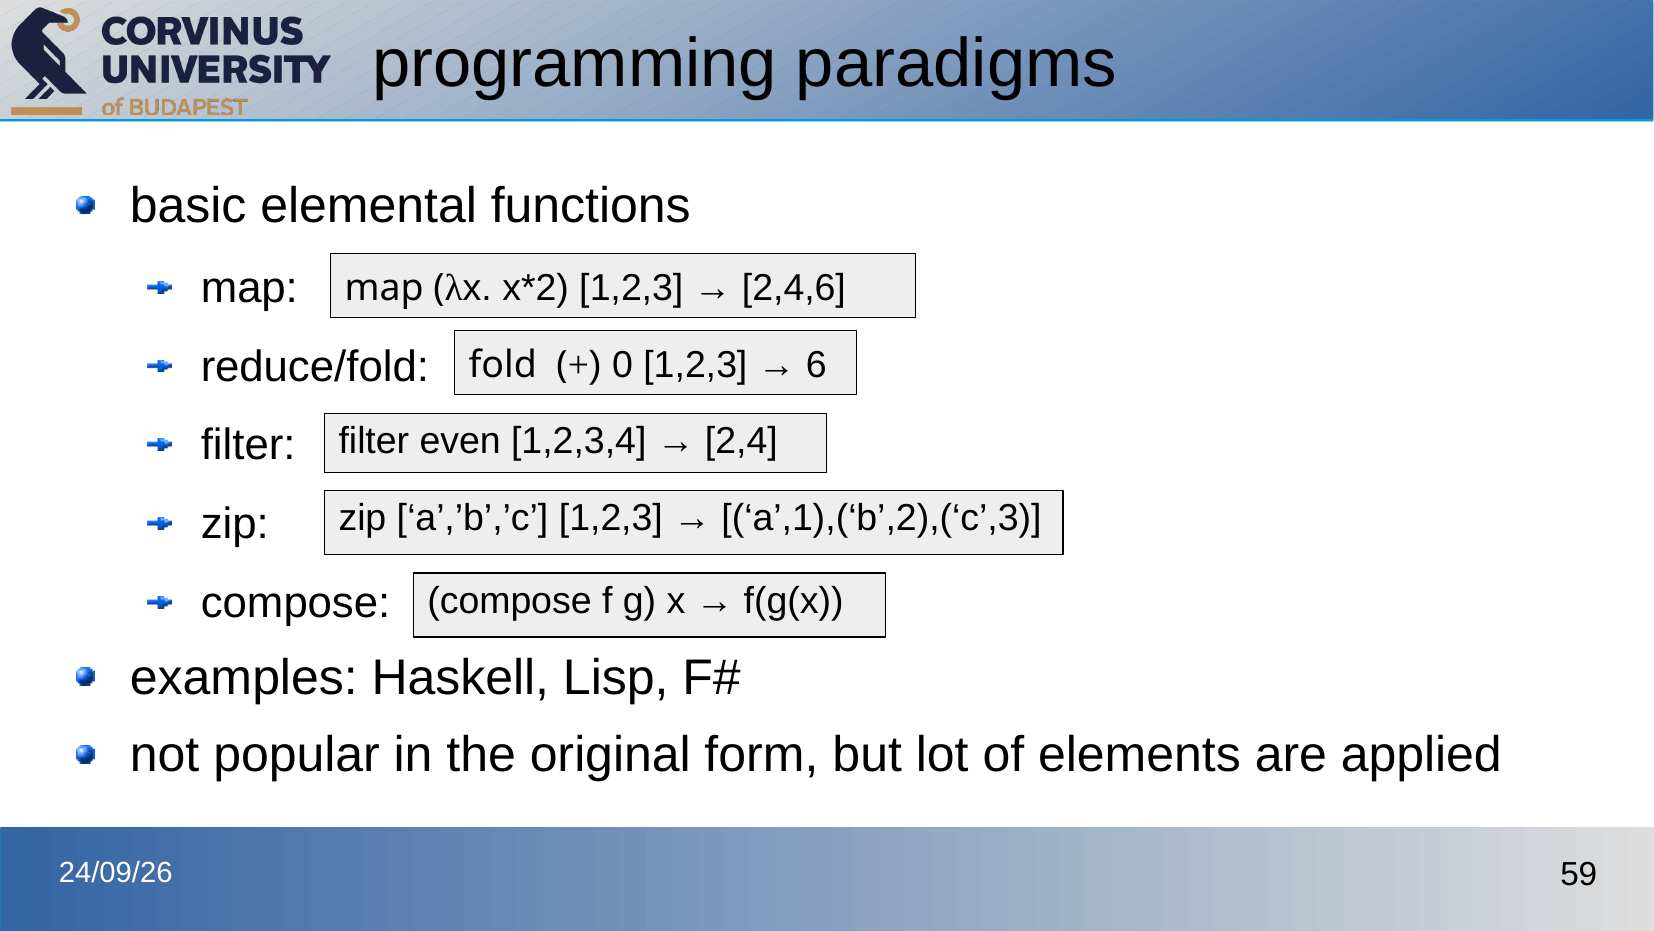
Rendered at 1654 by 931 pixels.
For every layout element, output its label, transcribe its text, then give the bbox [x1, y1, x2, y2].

list basic elemental functions map: reduce/fold: filter: zip: compose: examples: Haskell, Lisp, F# not popular in the original form, but lot of elements are applied [59, 177, 1595, 768]
text_box zip [‘a’,’b’,’c’] [1,2,3] → [(‘a’,1),(‘b’,2),(‘c’,3)] [324, 490, 1063, 555]
text_box map (λx. x*2) [1,2,3] → [2,4,6] [330, 253, 916, 318]
picture [11, 7, 331, 115]
text_box (compose f g) x → f(g(x)) [413, 573, 886, 637]
text_box fold (+) 0 [1,2,3] → 6 [454, 330, 857, 395]
title programming paradigms [372, 23, 1625, 103]
text_box filter even [1,2,3,4] → [2,4] [324, 413, 827, 473]
